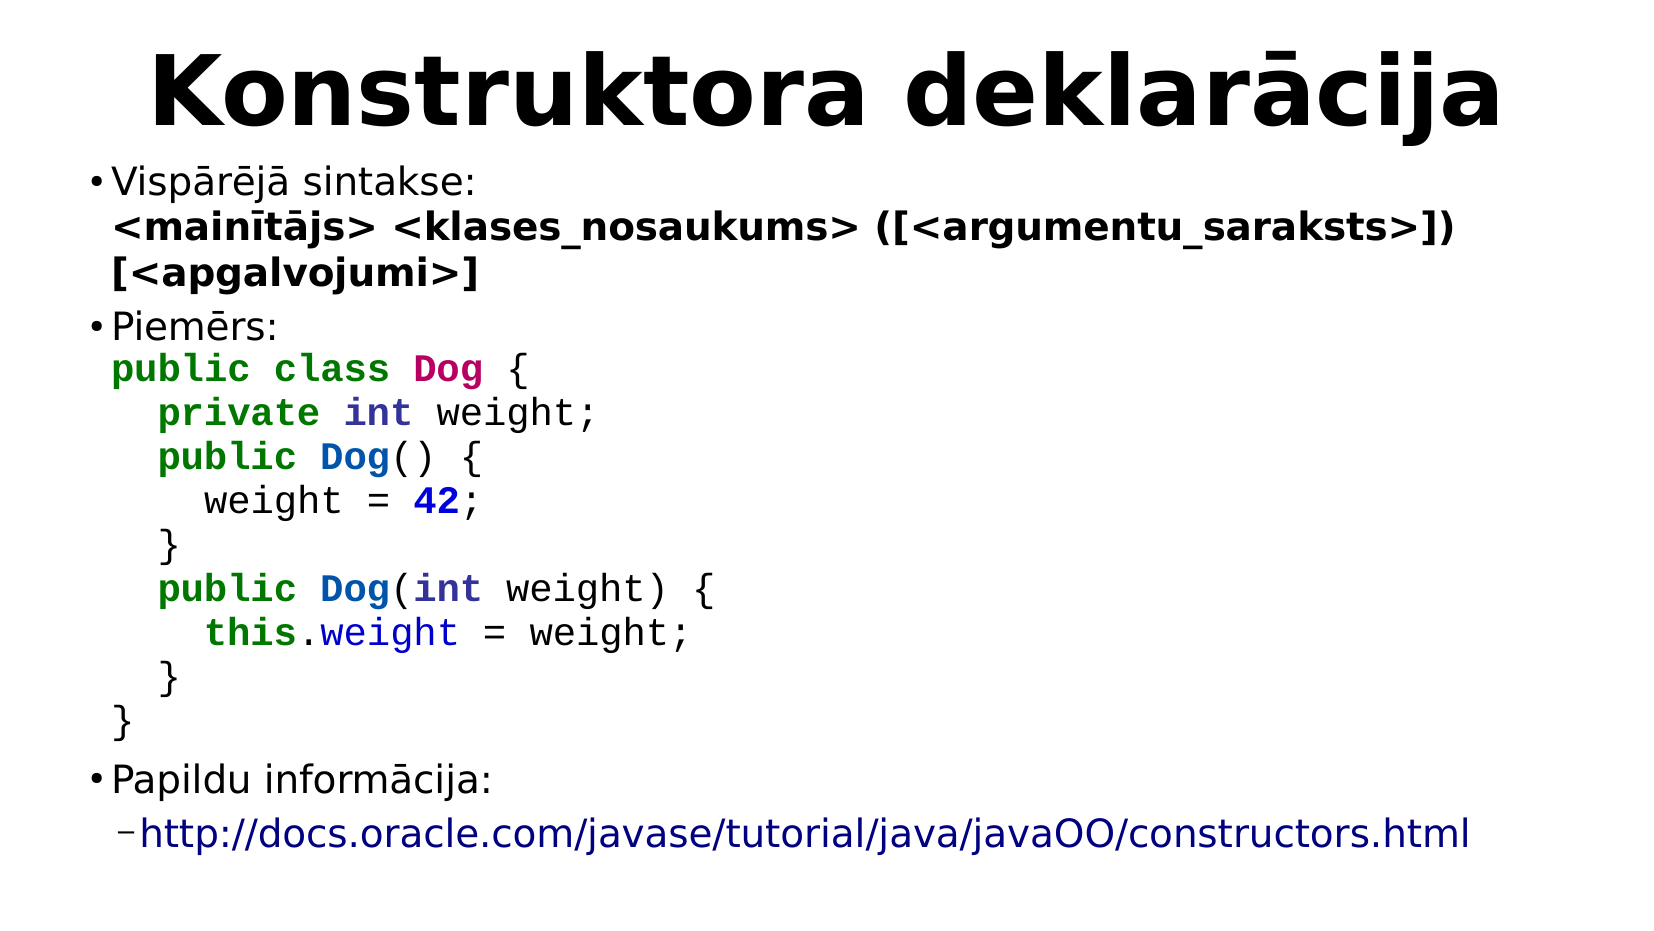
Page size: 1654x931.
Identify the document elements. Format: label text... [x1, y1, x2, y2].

list Vispārējā sintakse: <mainītājs> <klases_nosaukums> ([<argumentu_saraksts>]) [<apgalvojumi>] Piemērs: public class Dog { private int weight; public Dog() { weight = 42; } public Dog(int weight) { this.weight = weight; } } Papildu informācija: http://docs.oracle.com/javase/tutorial/java/javaOO/constructors.html [82, 159, 1538, 869]
title Konstruktora deklarācija [82, 34, 1571, 149]
